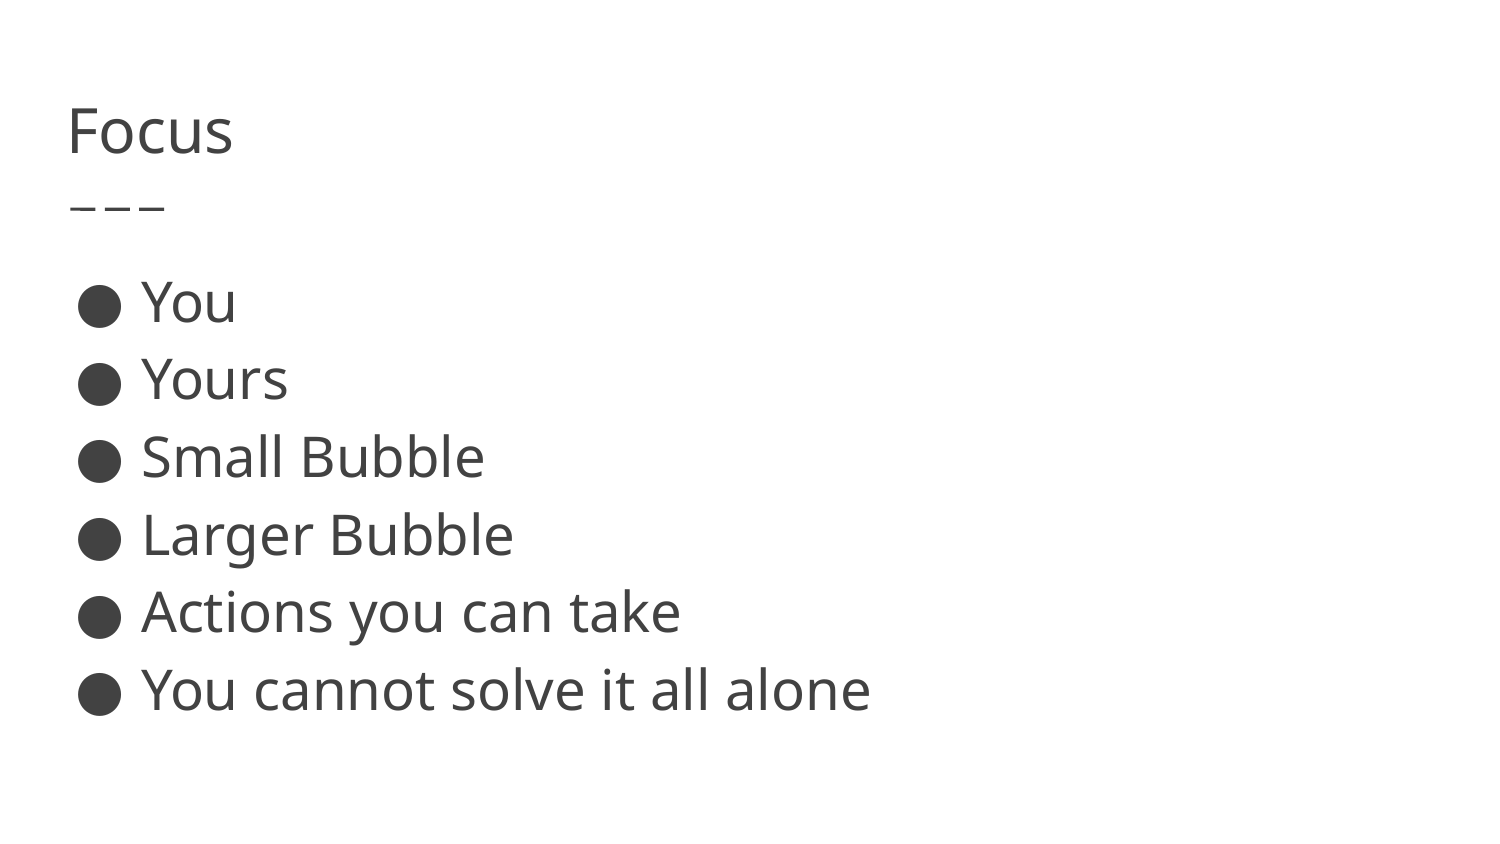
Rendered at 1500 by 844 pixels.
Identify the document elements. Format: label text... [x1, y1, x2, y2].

list You Yours Small Bubble Larger Bubble Actions you can take You cannot solve it all alone [51, 240, 1449, 750]
title Focus [51, 61, 1449, 182]
